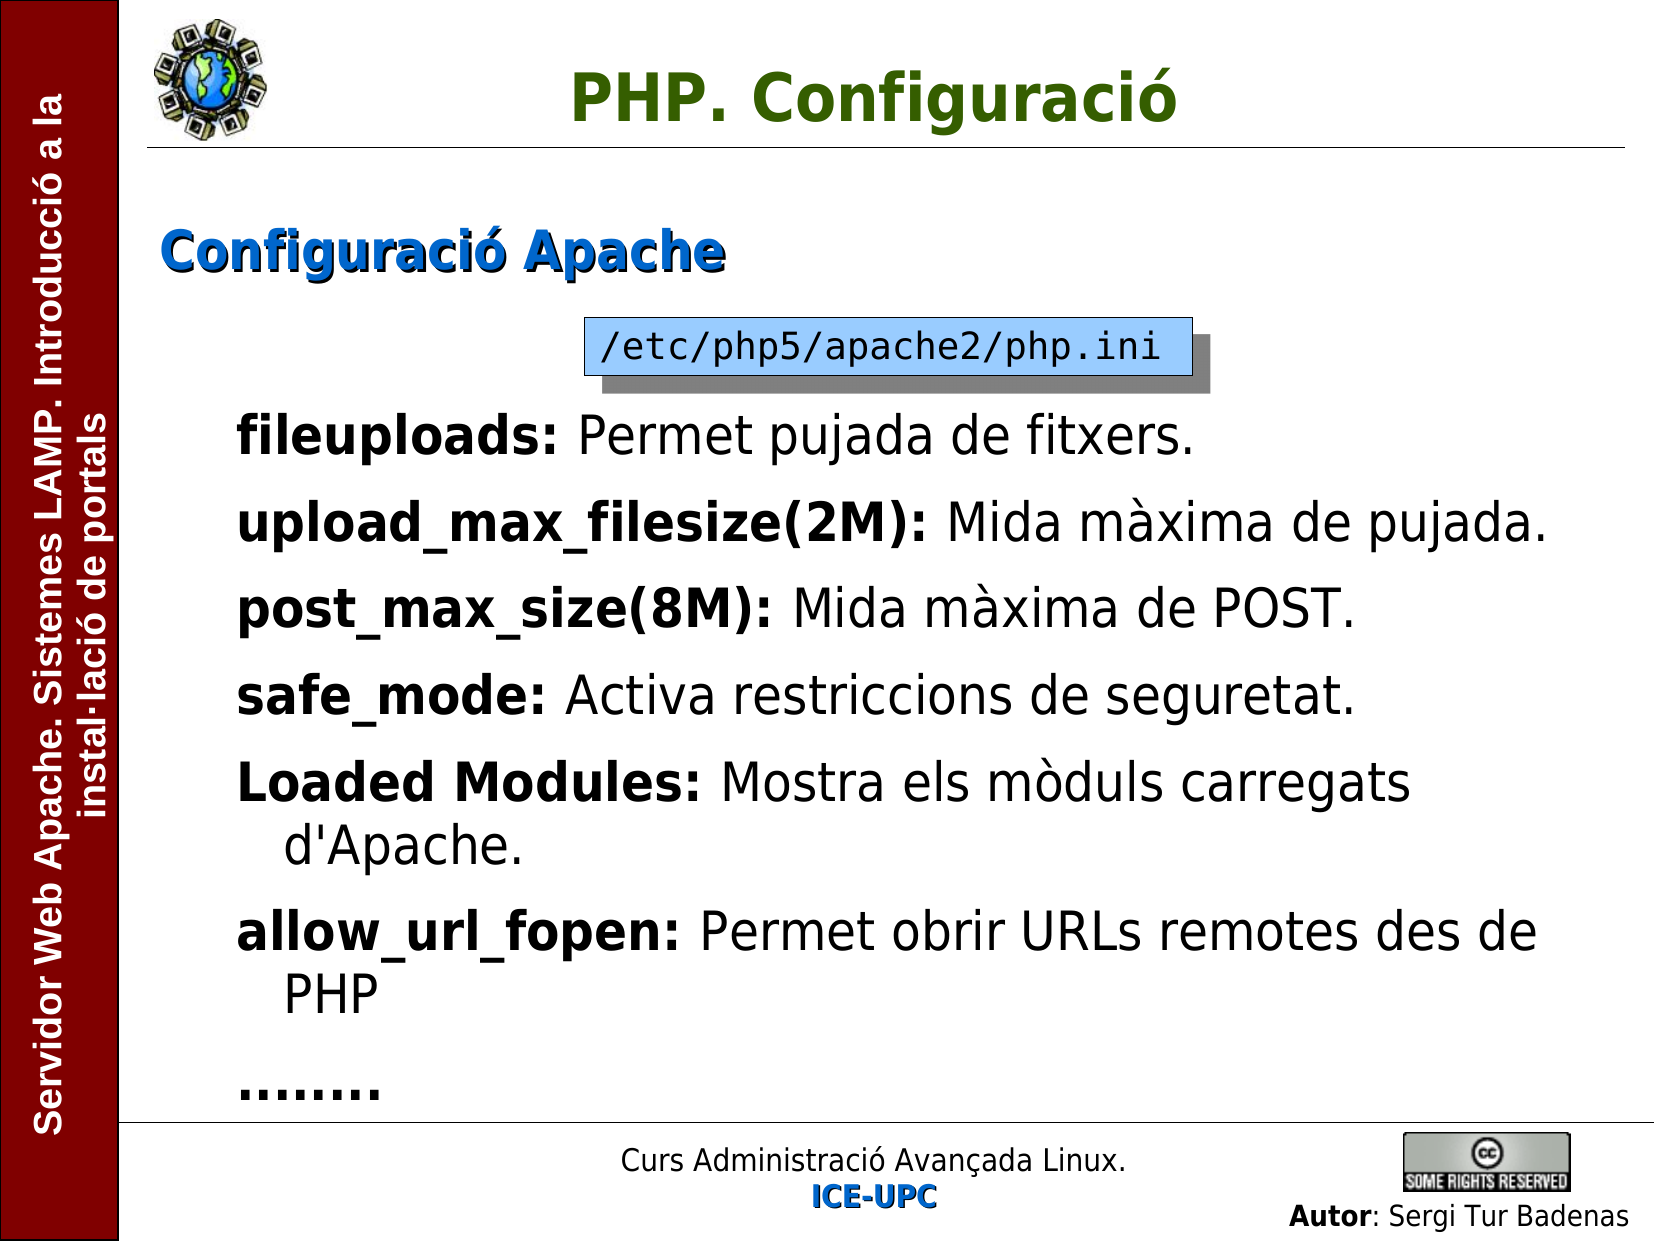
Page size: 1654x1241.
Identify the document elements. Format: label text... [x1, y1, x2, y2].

text_box /etc/php5/apache2/php.ini [584, 317, 1193, 376]
list Configuració Apache fileuploads: Permet pujada de fitxers. upload_max_filesize(2M): Mida màxima de pujada. post_max_size(8M): Mida màxima de POST. safe_mode: Activa restriccions de seguretat. Loaded Modules: Mostra els mòduls carregats d'Apache. allow_url_fopen: Permet obrir URLs remotes des de PHP ........ [141, 219, 1630, 1200]
picture [154, 19, 268, 56]
title PHP. Configuració [129, 56, 1619, 141]
